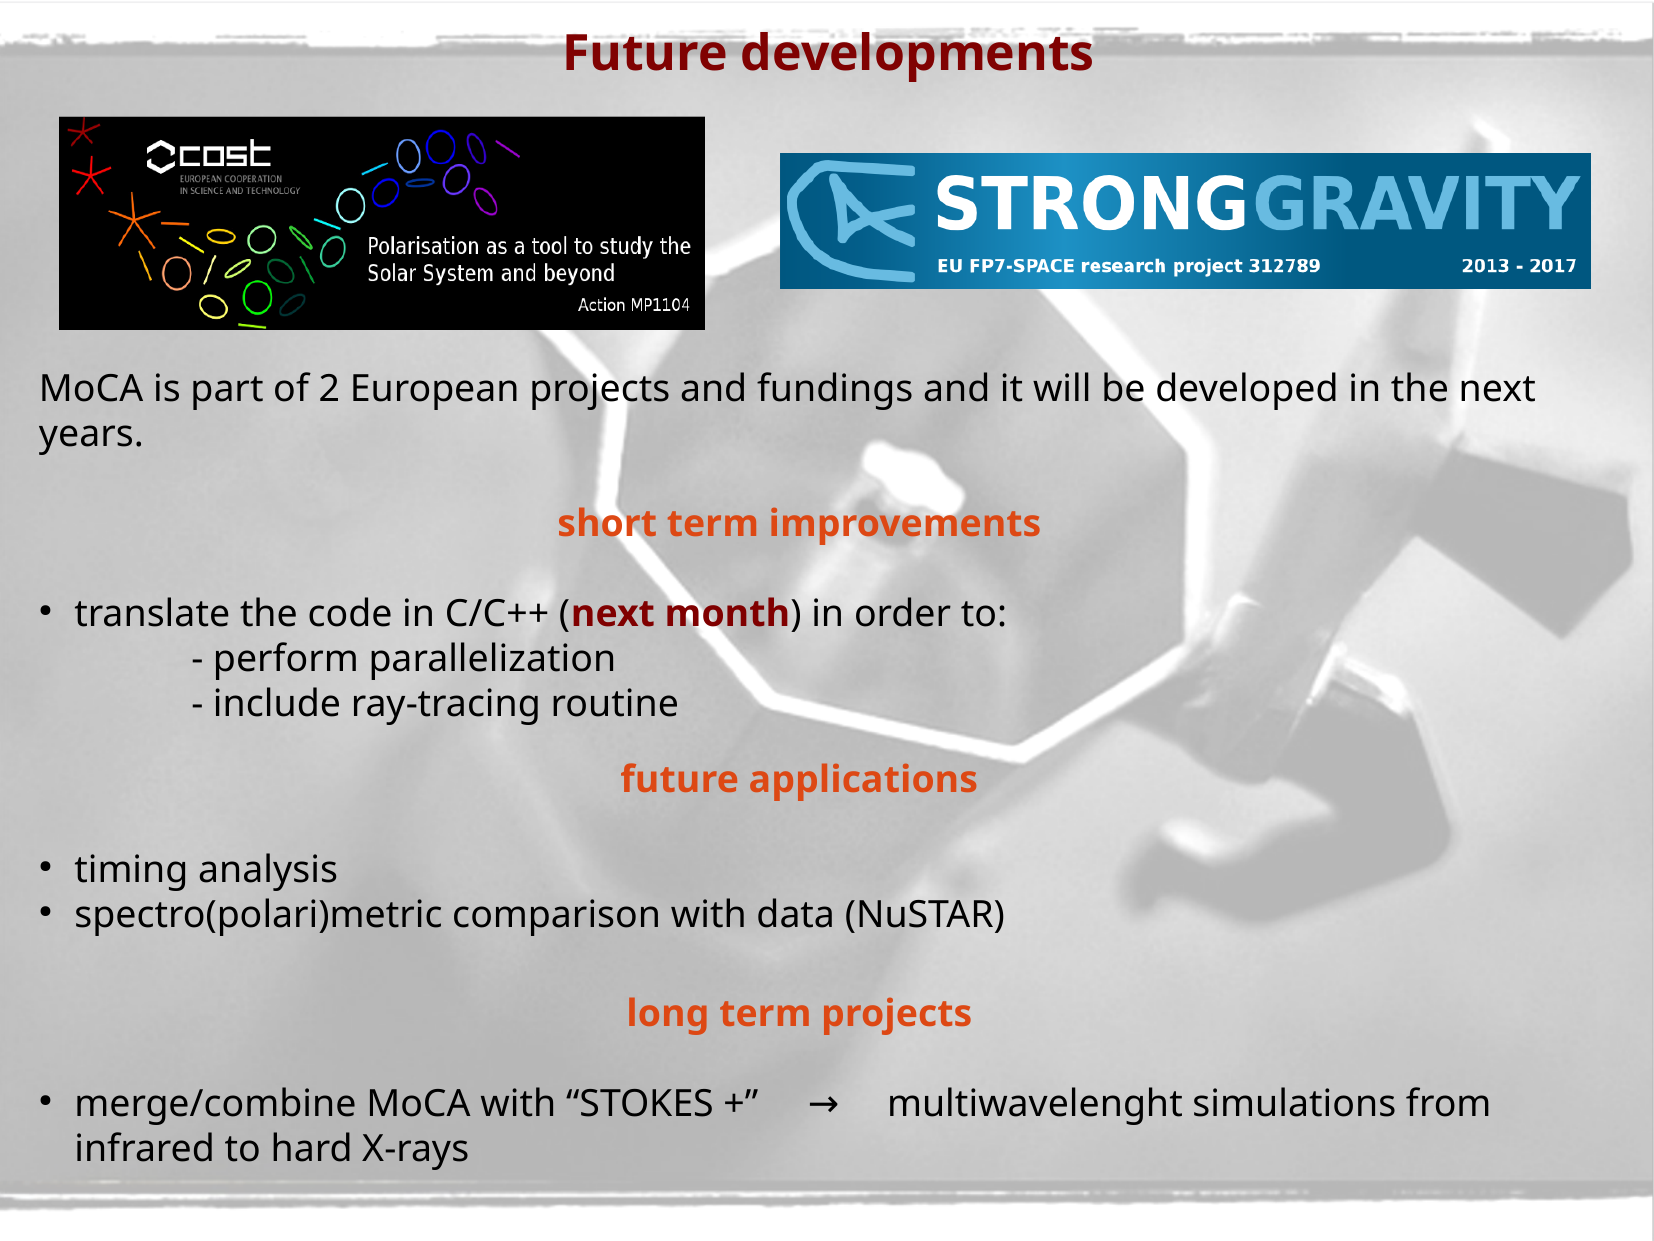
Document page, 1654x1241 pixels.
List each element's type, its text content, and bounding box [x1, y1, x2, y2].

text_box MoCA is part of 2 European projects and fundings and it will be developed in the next years. short term improvements translate the code in C/C++ (next month) in order to: - perform parallelization - include ray-tracing routine [24, 356, 1576, 732]
picture [0, 0, 1654, 1241]
text_box long term projects merge/combine MoCA with “STOKES +” → multiwavelenght simulations from infrared to hard X-rays [24, 981, 1576, 1177]
text_box Future developments [3, 12, 1654, 89]
text_box future applications timing analysis spectro(polari)metric comparison with data (NuSTAR) [24, 748, 1576, 943]
